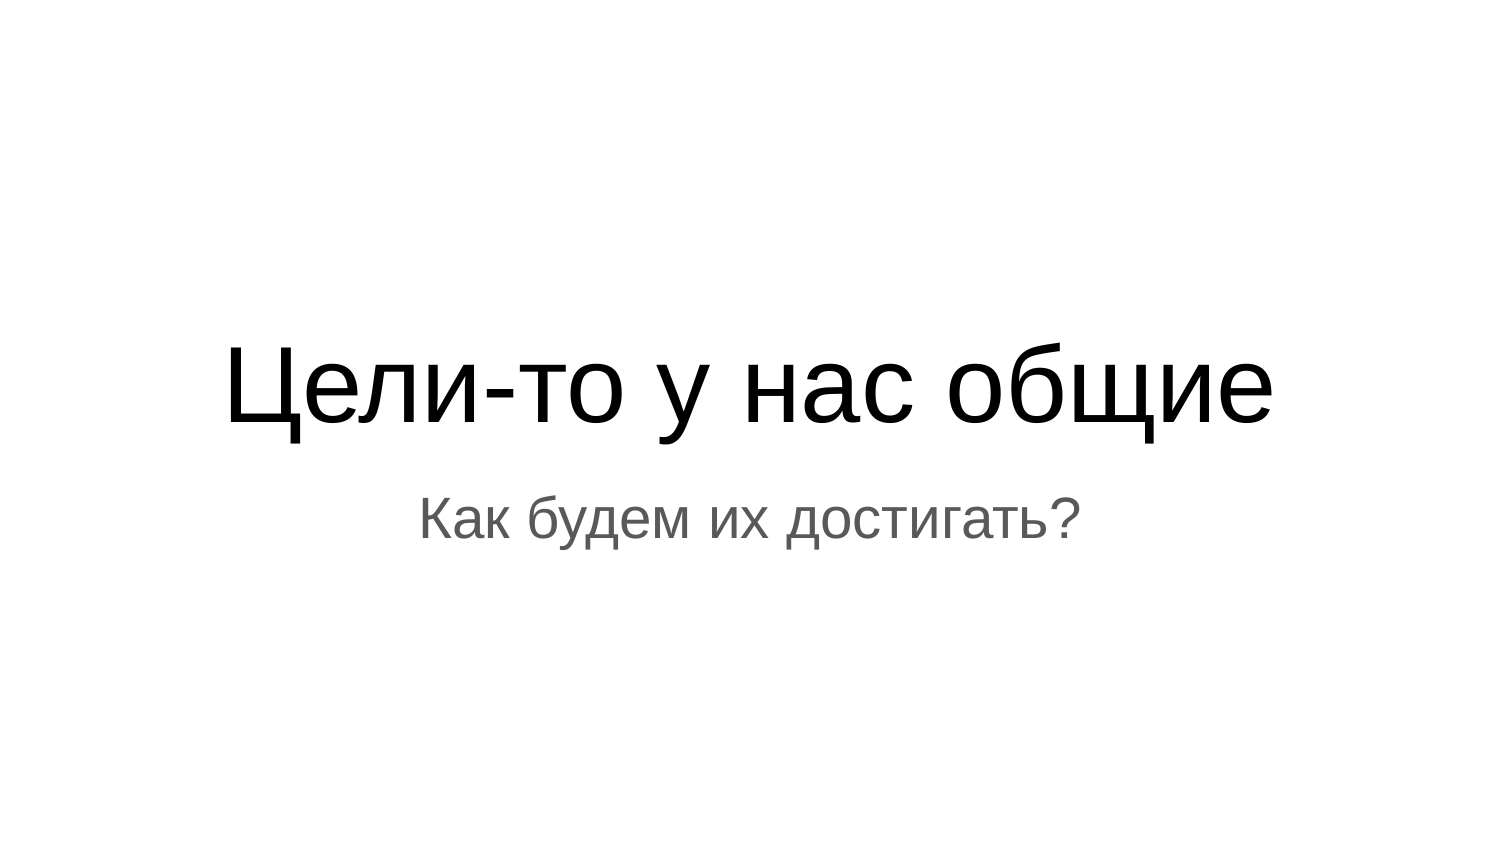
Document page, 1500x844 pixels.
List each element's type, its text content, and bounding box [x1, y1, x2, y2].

title Цели-то у нас общие [51, 122, 1449, 459]
subtitle Как будем их достигать? [51, 464, 1449, 595]
